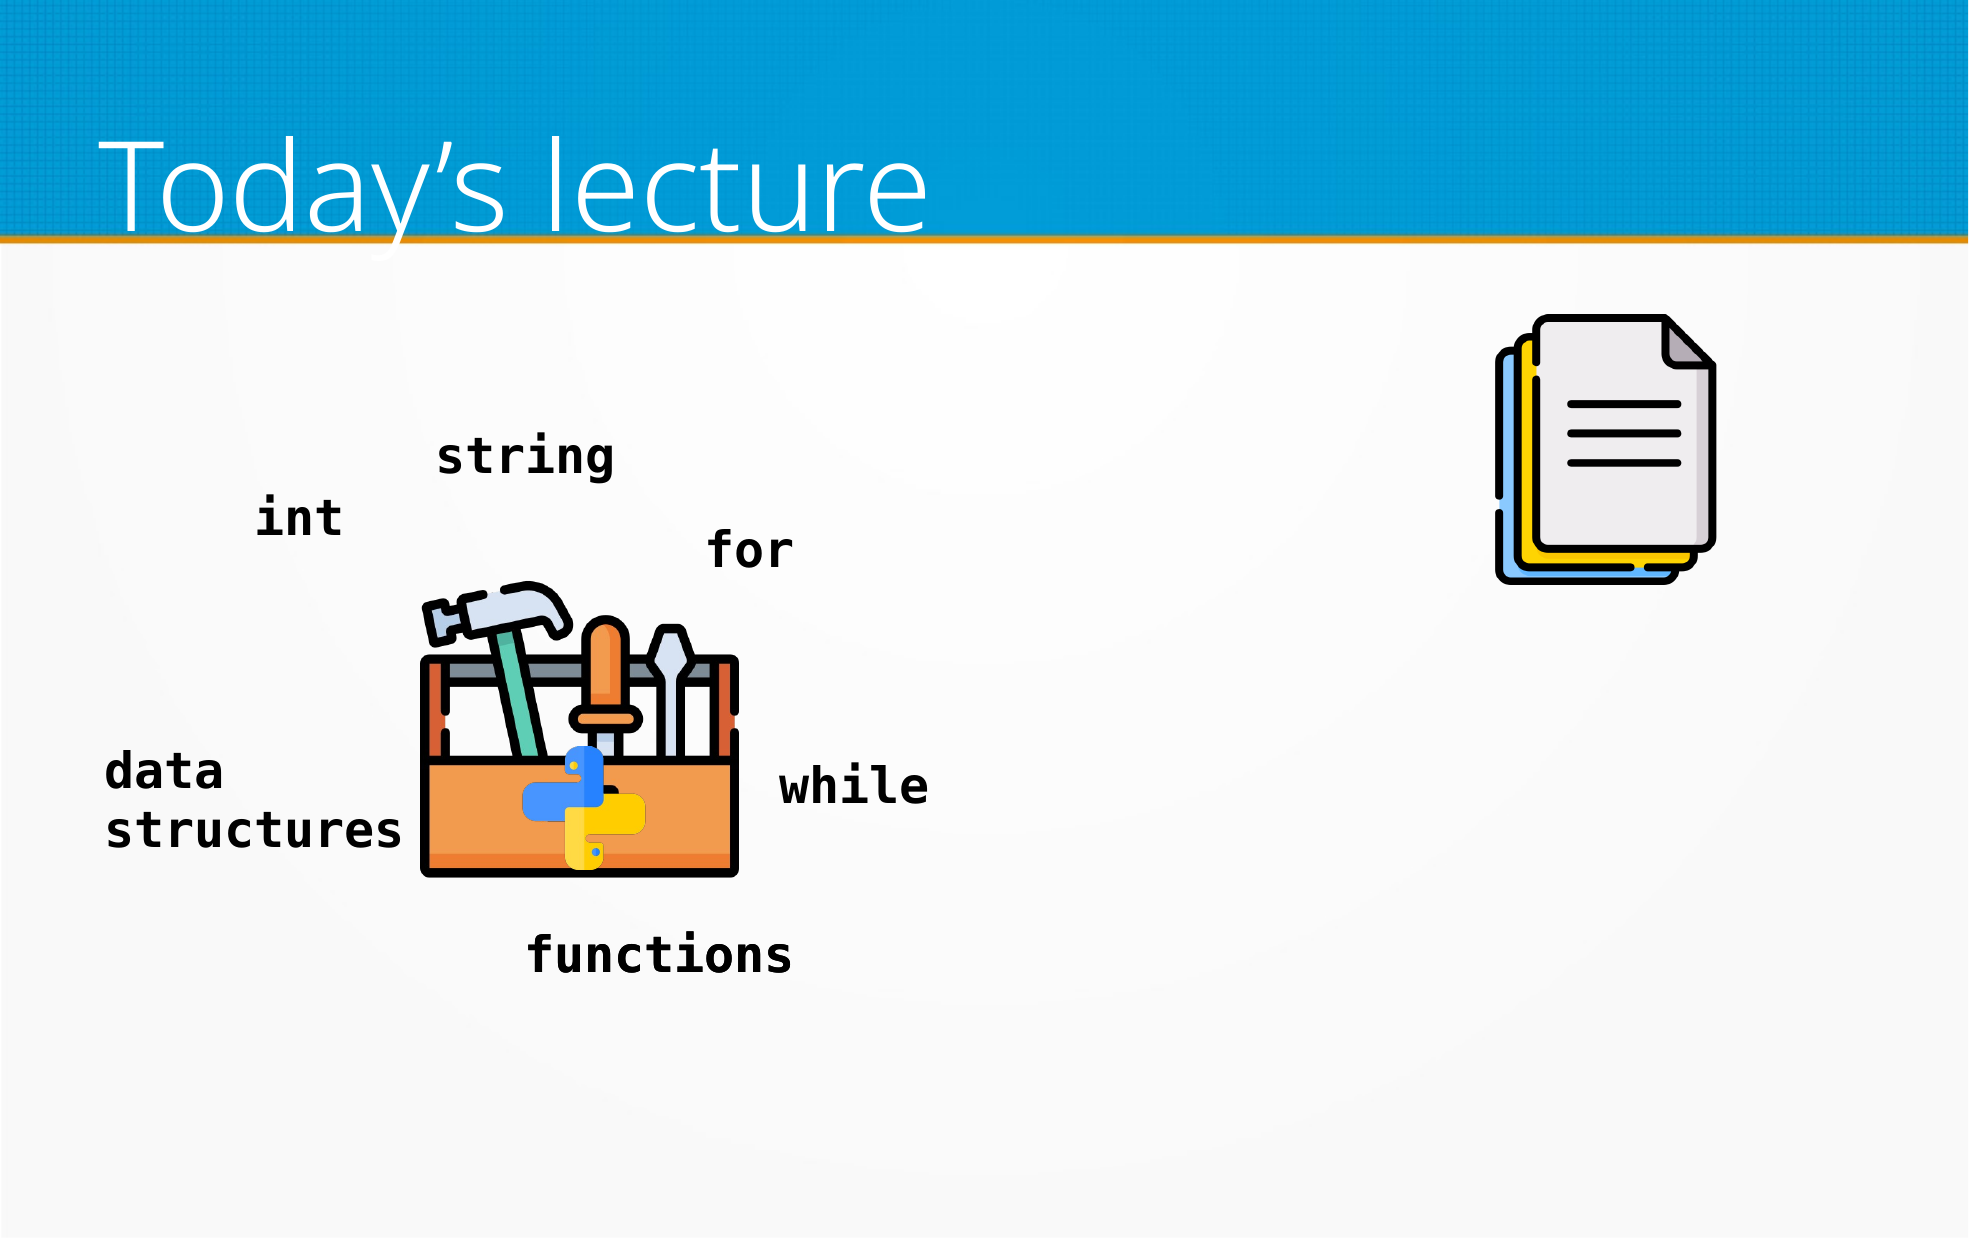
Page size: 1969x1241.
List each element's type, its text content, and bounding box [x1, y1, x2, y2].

text_box for [690, 513, 900, 646]
text_box string [420, 420, 631, 552]
text_box while [765, 750, 975, 882]
text_box data structures [90, 735, 421, 925]
picture [0, 233, 1969, 1241]
title Today’s lecture [98, 49, 1870, 257]
text_box functions [510, 918, 826, 1051]
text_box int [240, 481, 420, 556]
